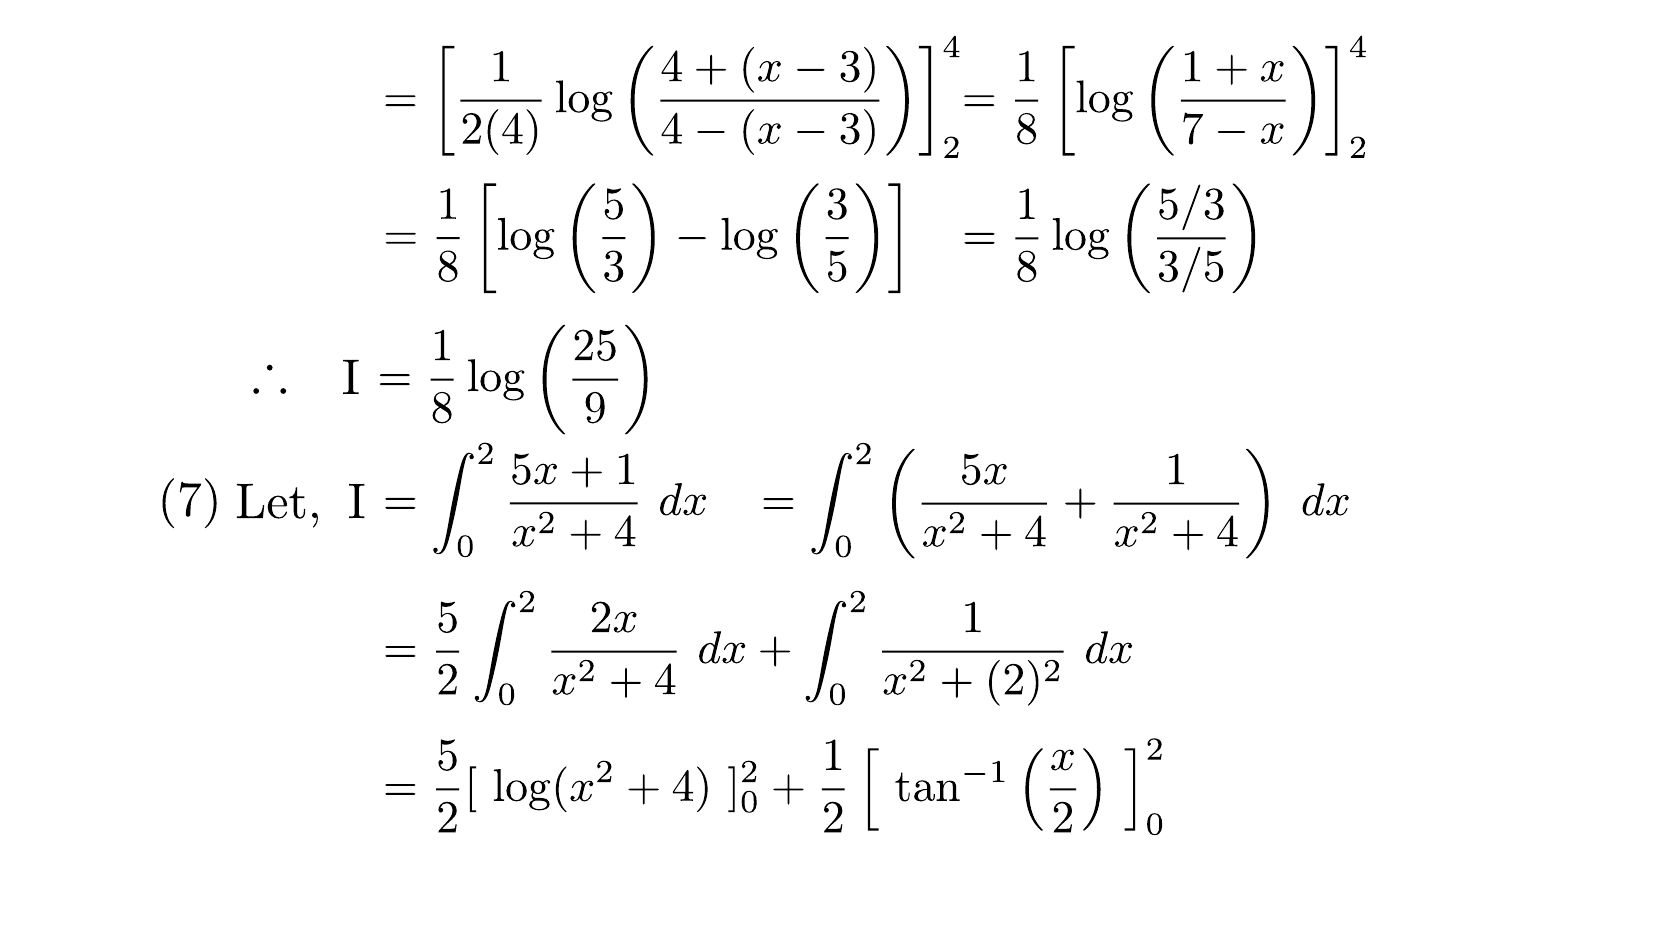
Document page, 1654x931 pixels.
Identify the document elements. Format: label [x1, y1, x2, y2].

text_box [253, 364, 287, 394]
text_box [379, 324, 648, 435]
text_box [236, 483, 318, 528]
text_box [349, 483, 365, 519]
subtitle [59, 35, 1607, 898]
text_box [384, 35, 960, 158]
text_box [762, 442, 1349, 559]
text_box [160, 478, 217, 529]
text_box [343, 359, 359, 395]
text_box [384, 738, 1163, 836]
text_box [964, 183, 1256, 294]
text_box [963, 35, 1366, 158]
text_box [385, 183, 901, 294]
text_box [384, 590, 1133, 706]
text_box [384, 442, 707, 558]
